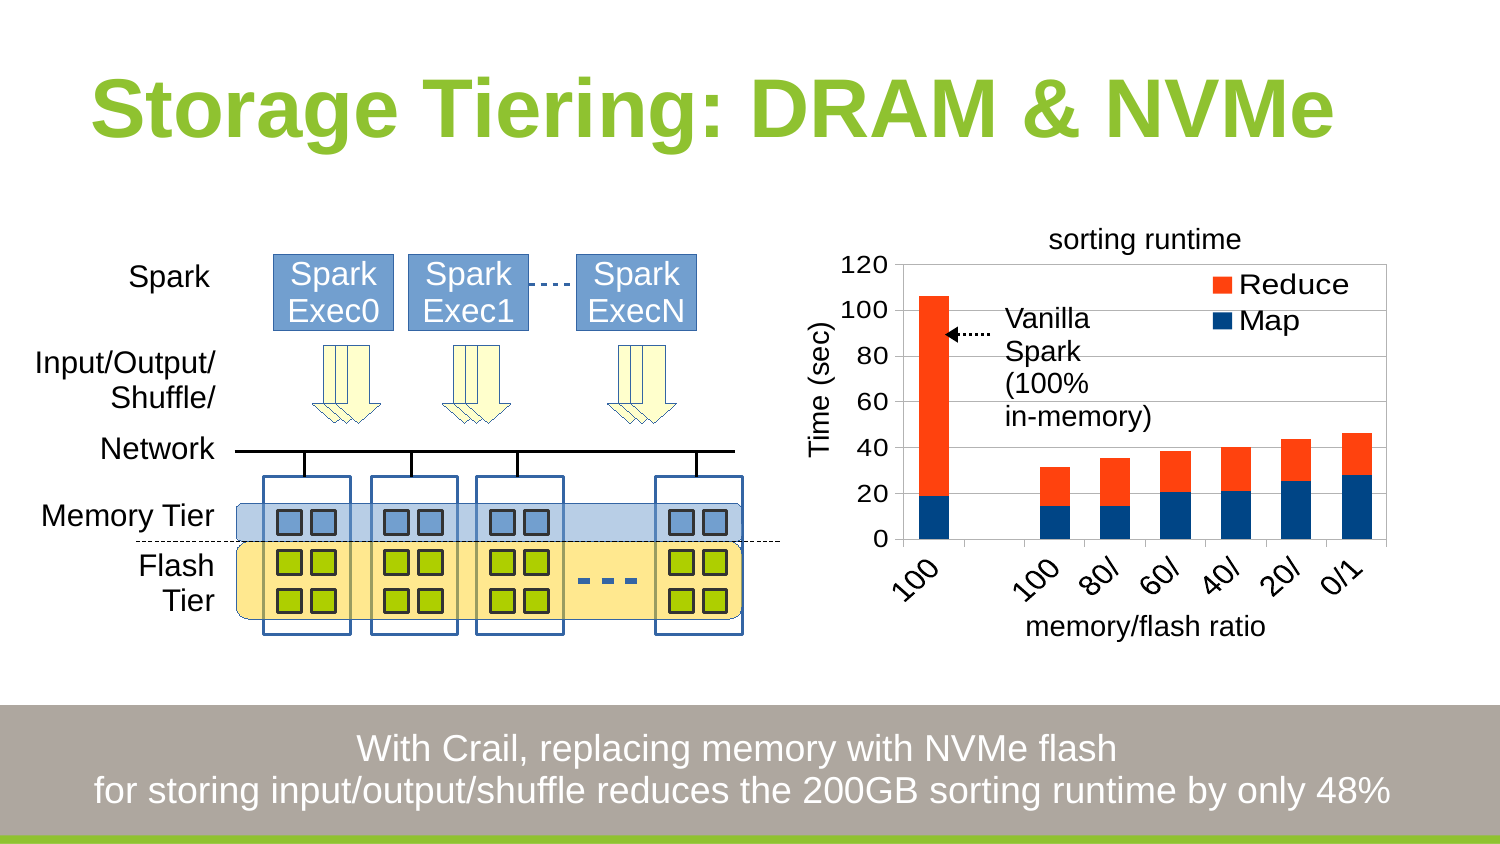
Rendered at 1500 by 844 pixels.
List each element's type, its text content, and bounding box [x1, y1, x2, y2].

text_box Input/Output/ Shuffle/ [5, 338, 231, 424]
text_box memory/flash ratio [905, 602, 1386, 650]
text_box Spark ExecN [576, 254, 697, 331]
title Storage Tiering: DRAM & NVMe [75, 33, 1425, 175]
text_box Spark Exec0 [273, 254, 394, 331]
chart [840, 249, 1426, 608]
text_box Vanilla Spark (100% in-memory) [990, 294, 1186, 441]
text_box Time (sec) [795, 255, 856, 526]
text_box [312, 345, 381, 424]
text_box Network [74, 424, 230, 474]
text_box [442, 345, 511, 424]
text_box [607, 345, 677, 424]
text_box Flash Tier [74, 541, 230, 627]
text_box With Crail, replacing memory with NVMe flash for storing input/output/shuffle reduces the 200GB sorting runtime by only 48% [60, 720, 1426, 820]
text_box [236, 503, 743, 620]
text_box [0, 705, 1500, 836]
text_box sorting runtime [900, 215, 1391, 264]
text_box Spark [35, 252, 226, 335]
text_box Spark Exec1 [408, 254, 529, 331]
text_box Memory Tier [15, 491, 230, 542]
